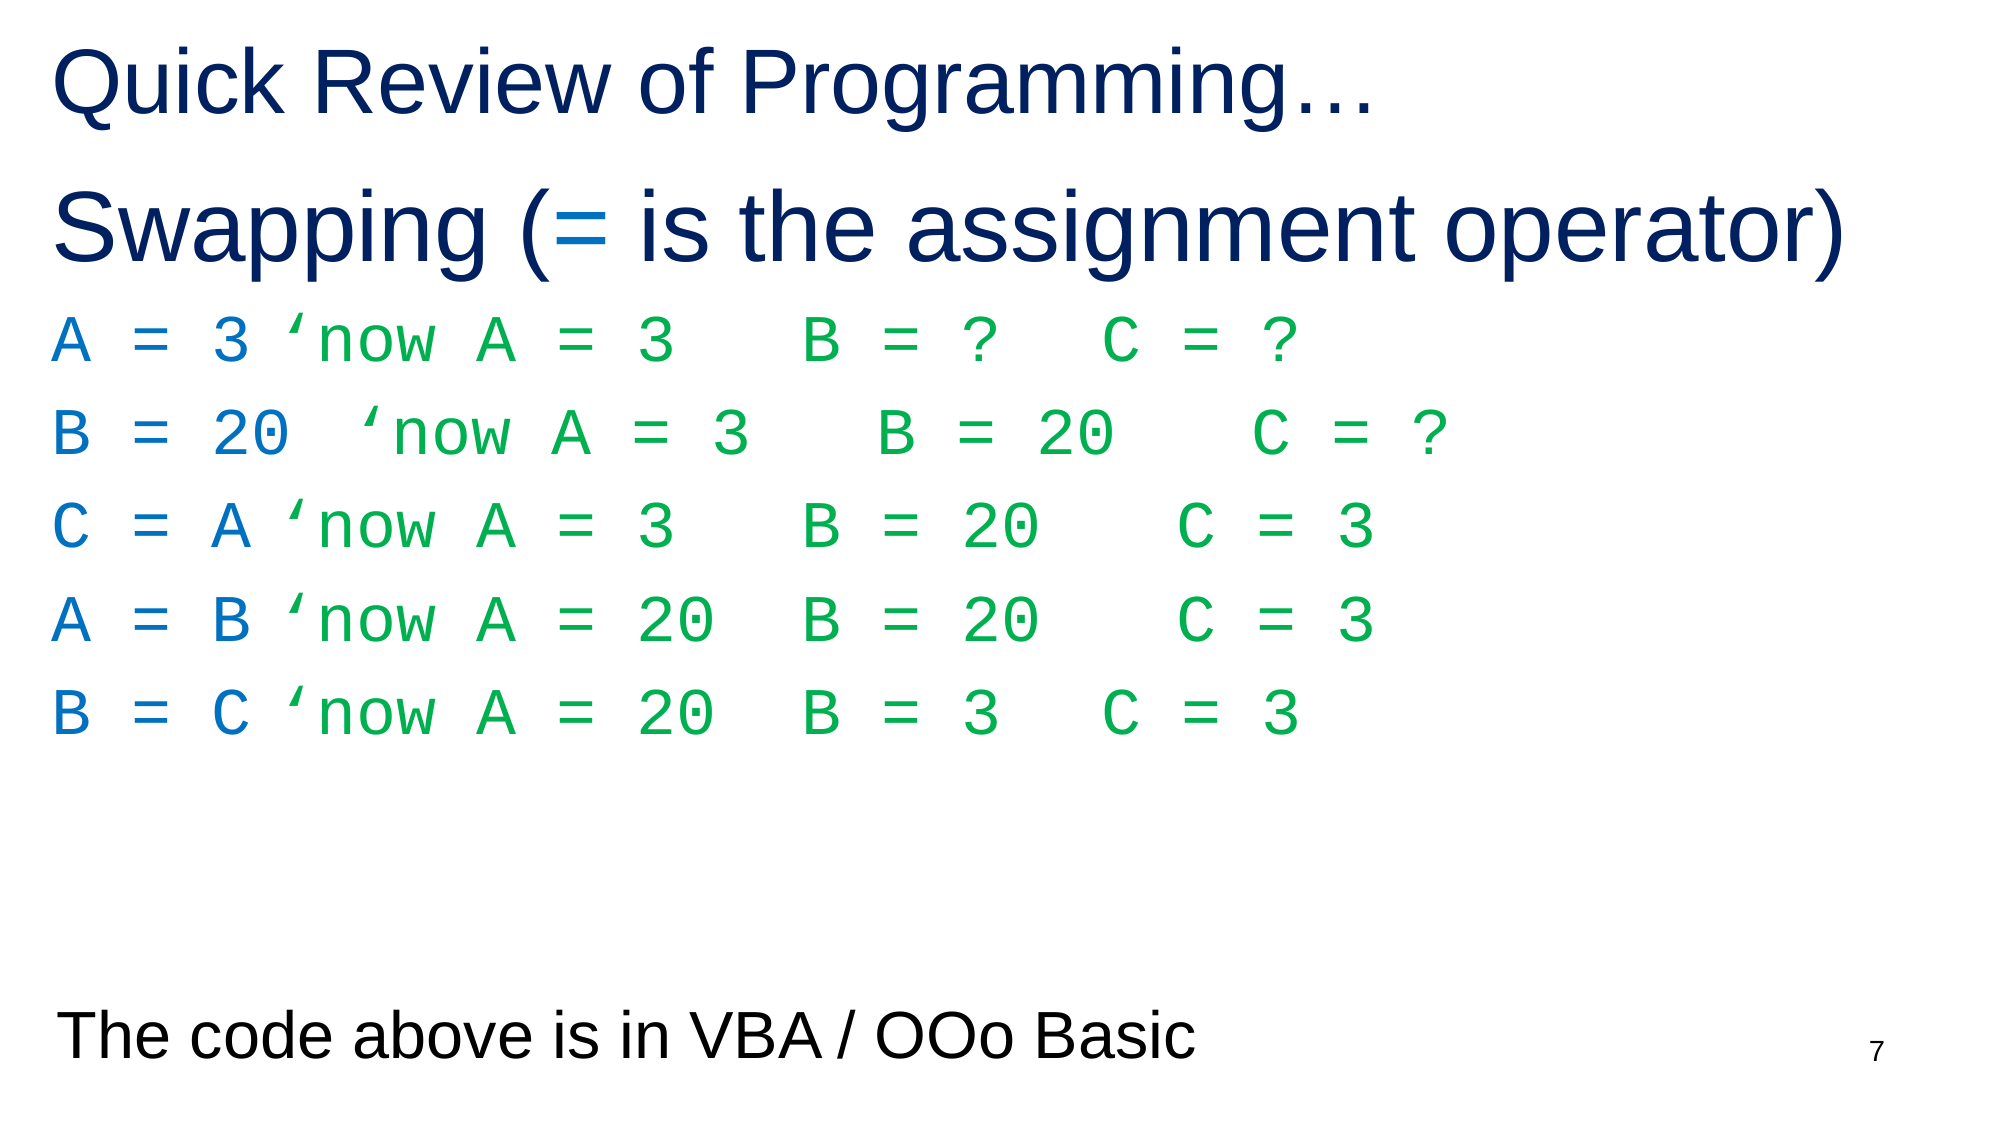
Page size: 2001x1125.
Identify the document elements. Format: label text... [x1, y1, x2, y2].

text_box The code above is in VBA / OOo Basic [41, 984, 1213, 1080]
list Swapping (= is the assignment operator) A = 3 ‘now A = 3 B = ? C = ? B = 20 ‘now A = 3 B = 20 C = ? C = A ‘now A = 3 B = 20 C = 3 A = B ‘now A = 20 B = 20 C = 3 B = C ‘now A = 20 B = 3 C = 3 [36, 153, 1970, 1005]
title Quick Review of Programming… [36, 28, 1968, 126]
slide_number <number> [1433, 1024, 1900, 1103]
